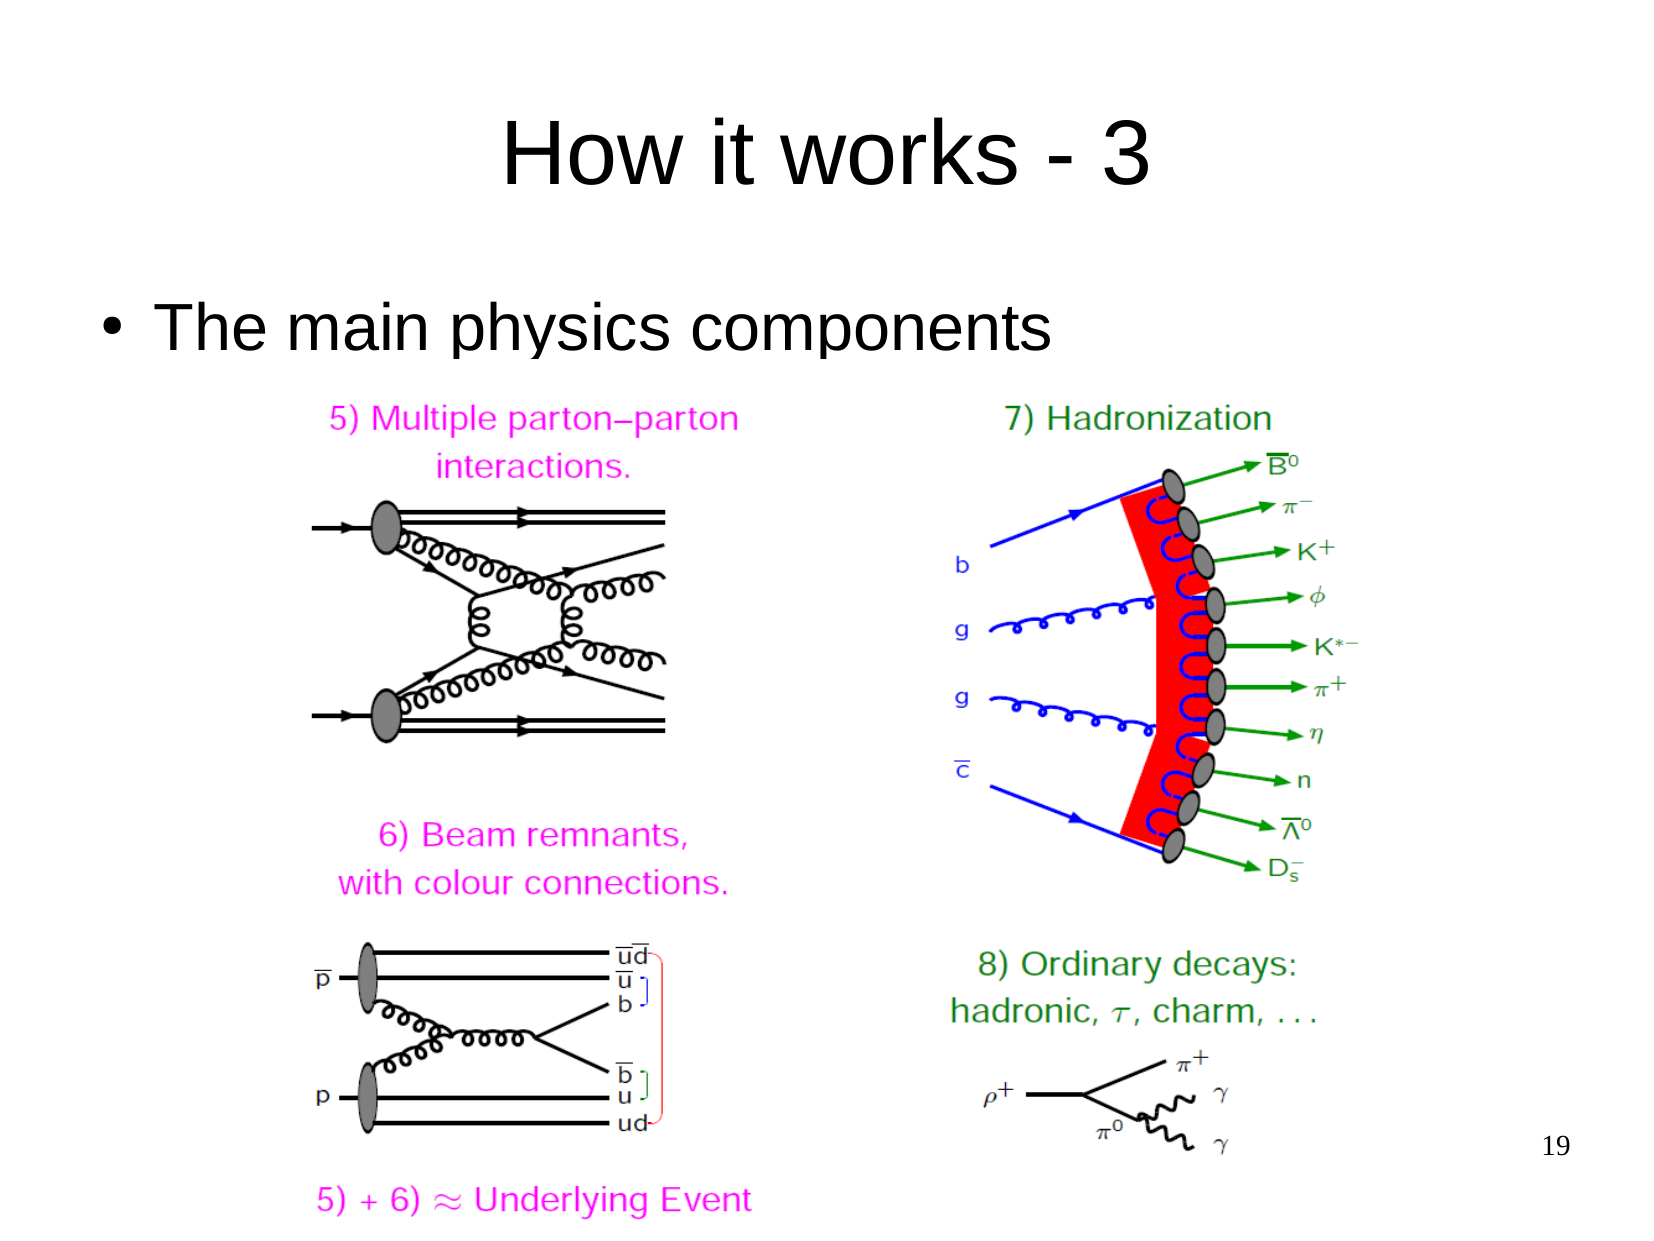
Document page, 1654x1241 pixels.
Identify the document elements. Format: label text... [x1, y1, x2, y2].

list The main physics components [82, 290, 1571, 1010]
picture [245, 359, 1403, 1241]
title How it works - 3 [82, 49, 1571, 257]
